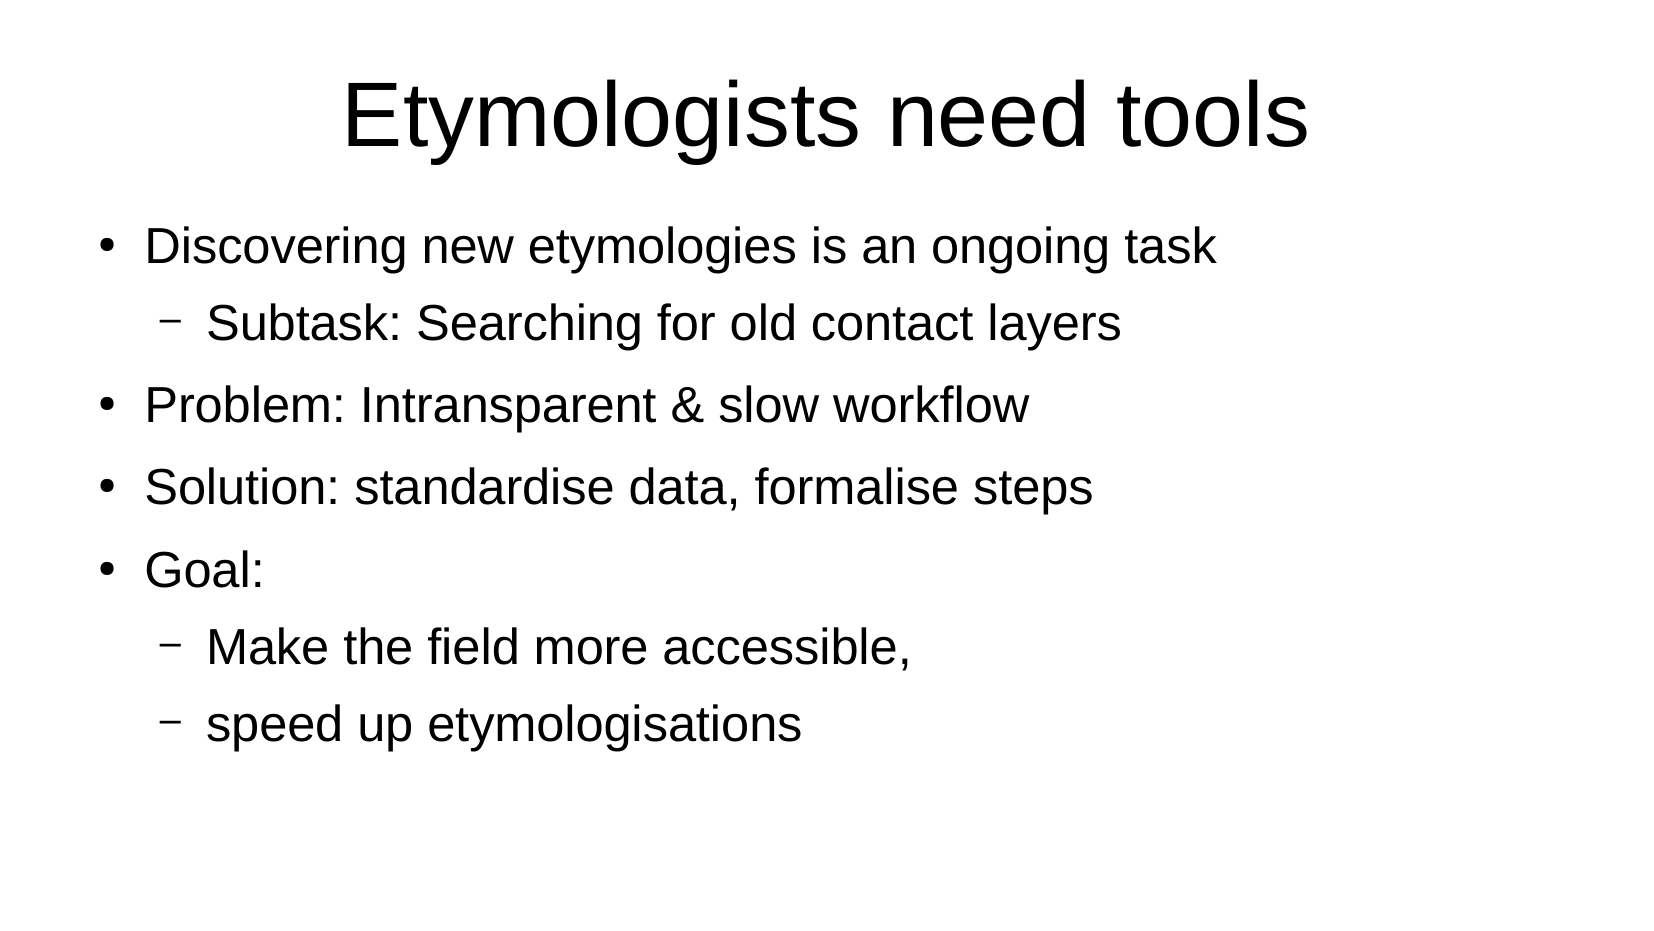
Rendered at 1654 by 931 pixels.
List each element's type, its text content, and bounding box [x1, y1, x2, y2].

list Discovering new etymologies is an ongoing task Subtask: Searching for old contact layers Problem: Intransparent & slow workflow Solution: standardise data, formalise steps Goal: Make the field more accessible, speed up etymologisations [82, 217, 1571, 758]
title Etymologists need tools [82, 37, 1571, 193]
